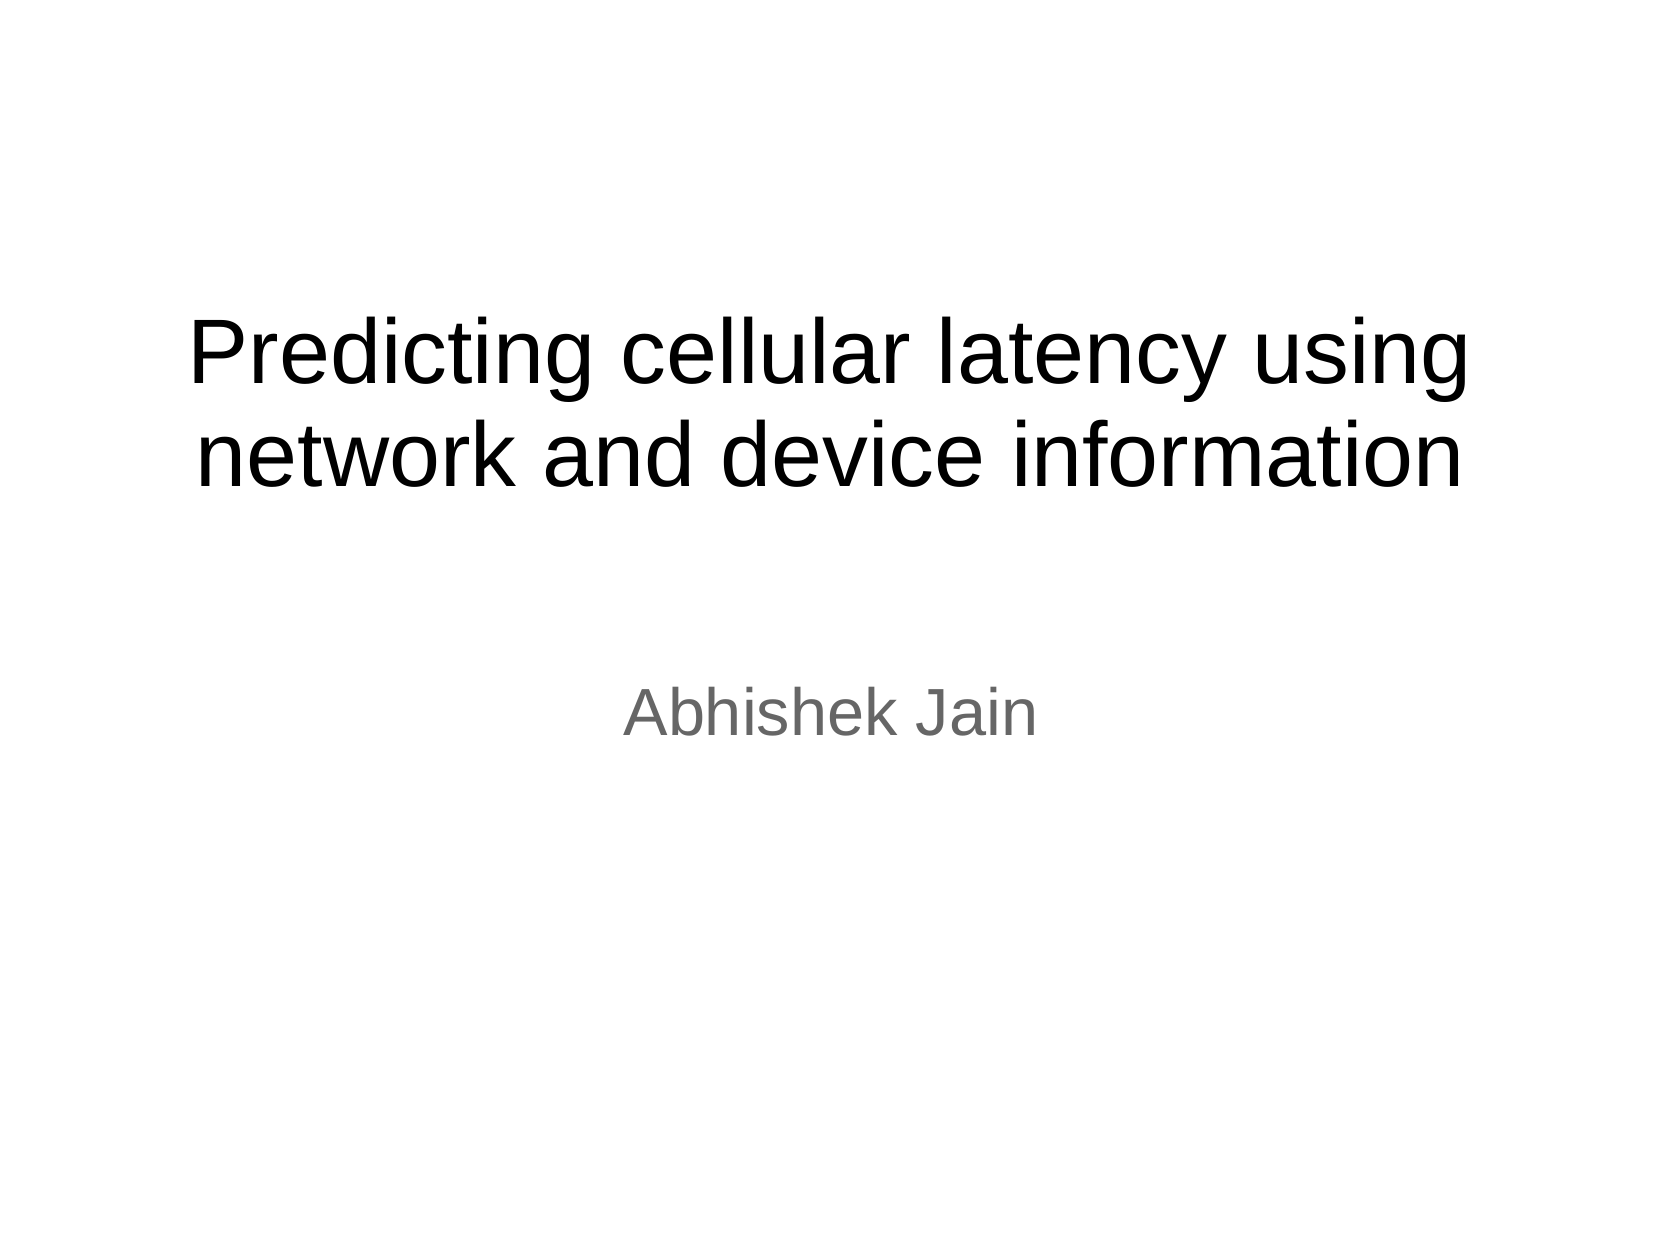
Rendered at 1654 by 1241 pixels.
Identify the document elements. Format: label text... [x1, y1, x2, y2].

title Predicting cellular latency using network and device information [86, 300, 1576, 508]
subtitle Abhishek Jain [86, 562, 1576, 863]
